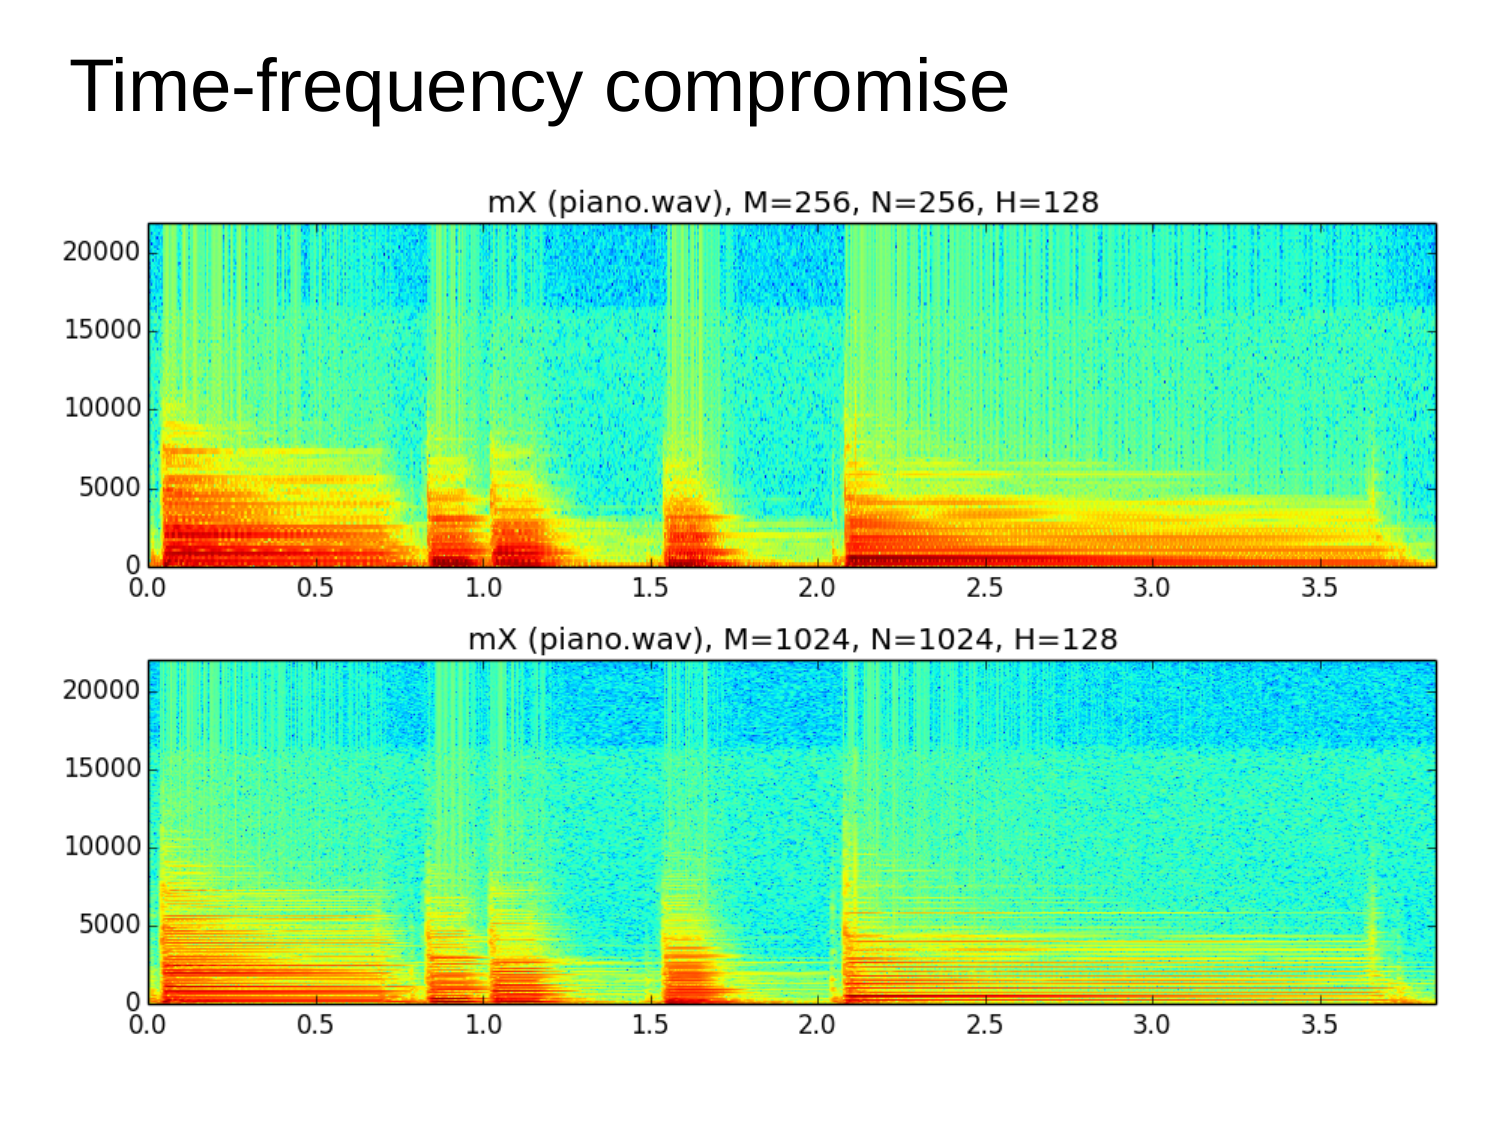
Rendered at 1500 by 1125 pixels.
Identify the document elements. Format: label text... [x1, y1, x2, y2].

title Time-frequency compromise [69, 0, 1420, 163]
picture [37, 163, 1463, 1064]
